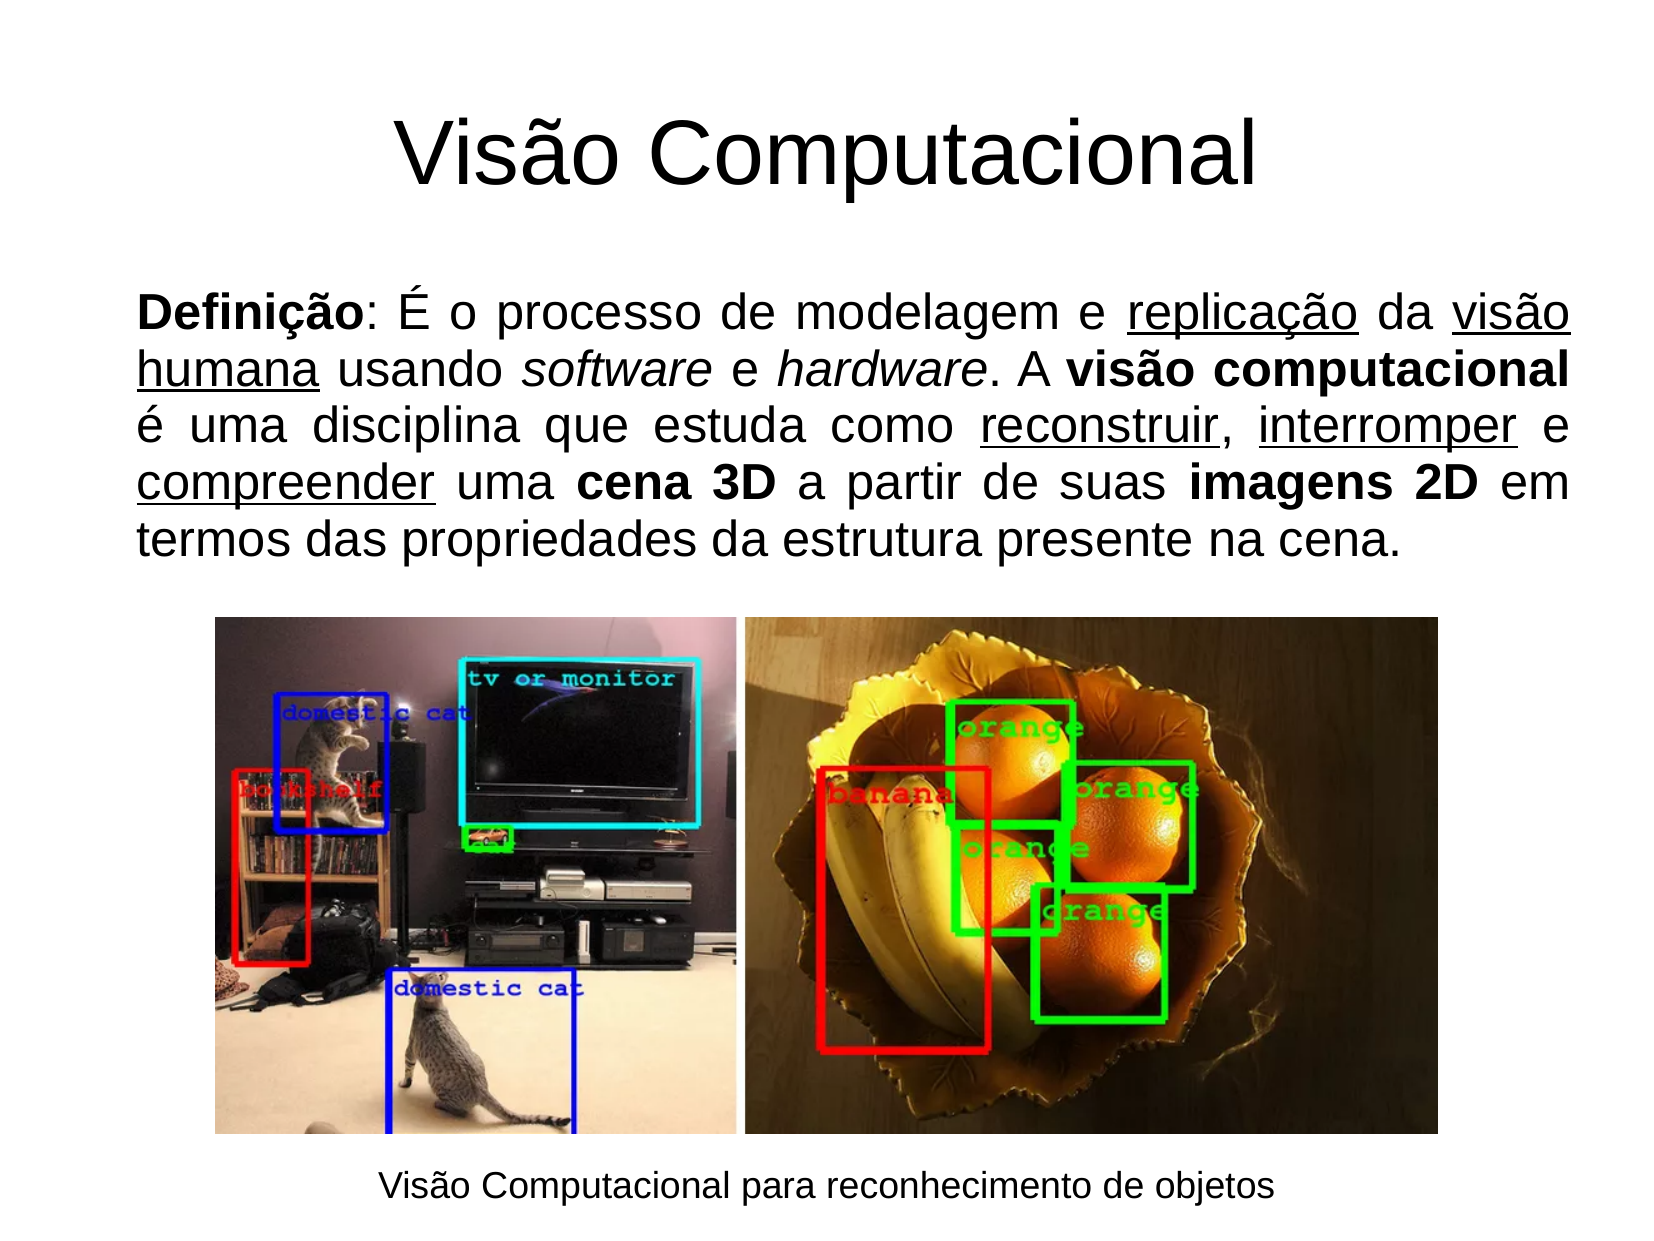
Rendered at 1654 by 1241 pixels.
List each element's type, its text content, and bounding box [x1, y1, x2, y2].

text_box Visão Computacional para reconhecimento de objetos [307, 1157, 1347, 1217]
list Definição: É o processo de modelagem e replicação da visão humana usando software e hardware. A visão computacional é uma disciplina que estuda como reconstruir, interromper e compreender uma cena 3D a partir de suas imagens 2D em termos das propriedades da estrutura presente na cena. [82, 283, 1571, 627]
picture [215, 617, 1438, 1134]
title Visão Computacional [82, 49, 1571, 257]
